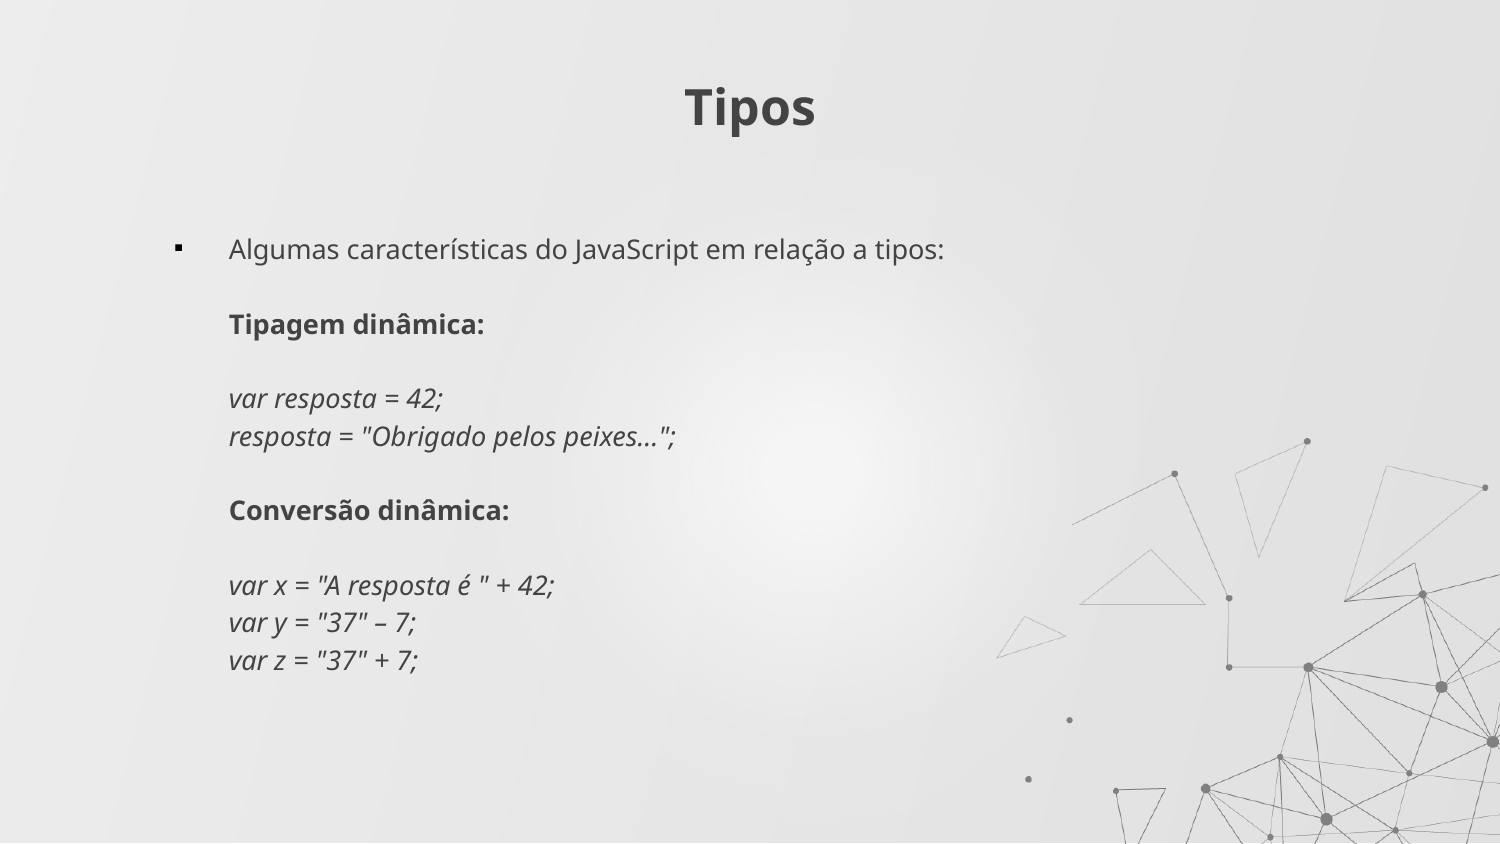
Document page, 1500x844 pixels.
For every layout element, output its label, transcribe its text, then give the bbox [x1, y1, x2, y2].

title Tipos [60, 60, 1441, 216]
picture [0, 0, 1500, 844]
list Algumas características do JavaScript em relação a tipos: Tipagem dinâmica: var resposta = 42; resposta = "Obrigado pelos peixes..."; Conversão dinâmica: var x = "A resposta é " + 42; var y = "37" – 7; var z = "37" + 7; [142, 216, 1278, 455]
